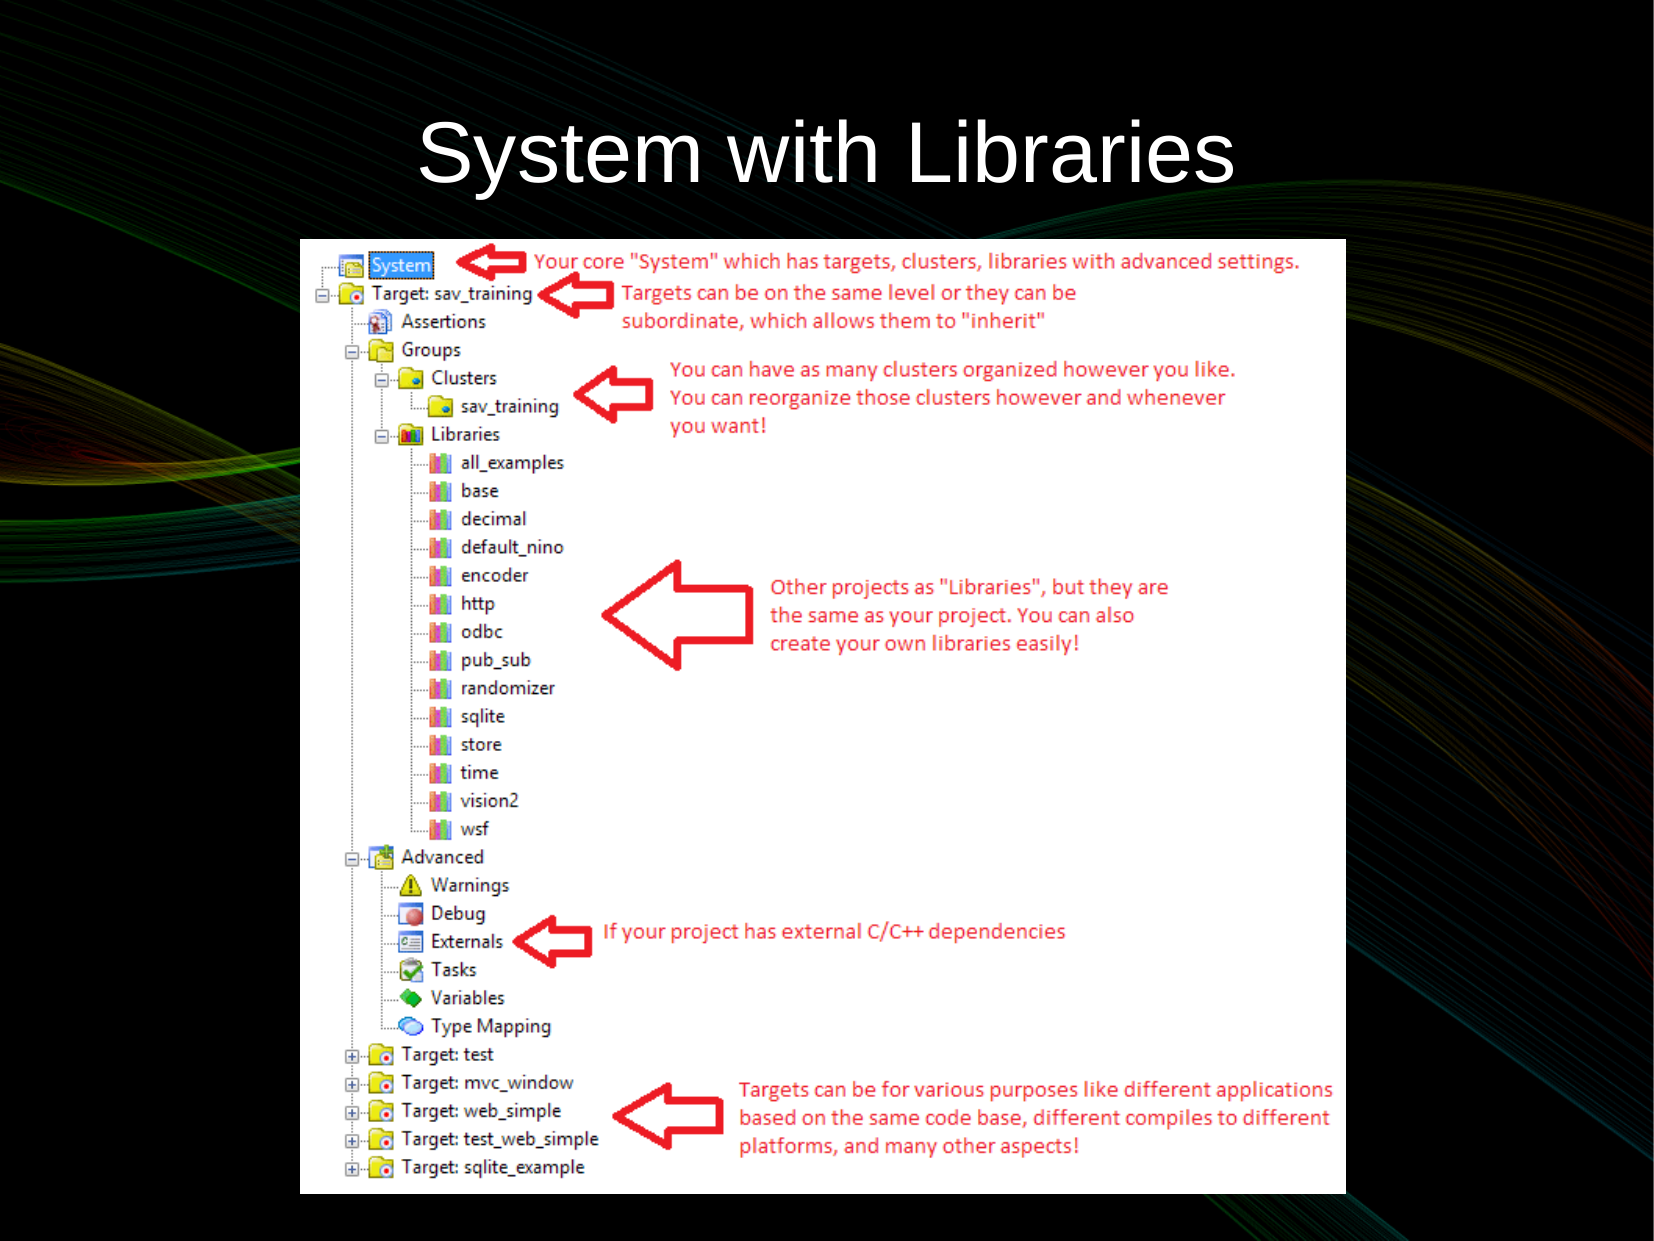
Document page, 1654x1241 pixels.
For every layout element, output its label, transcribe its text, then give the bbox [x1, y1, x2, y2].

picture [0, 0, 1654, 1241]
title System with Libraries [82, 49, 1571, 257]
